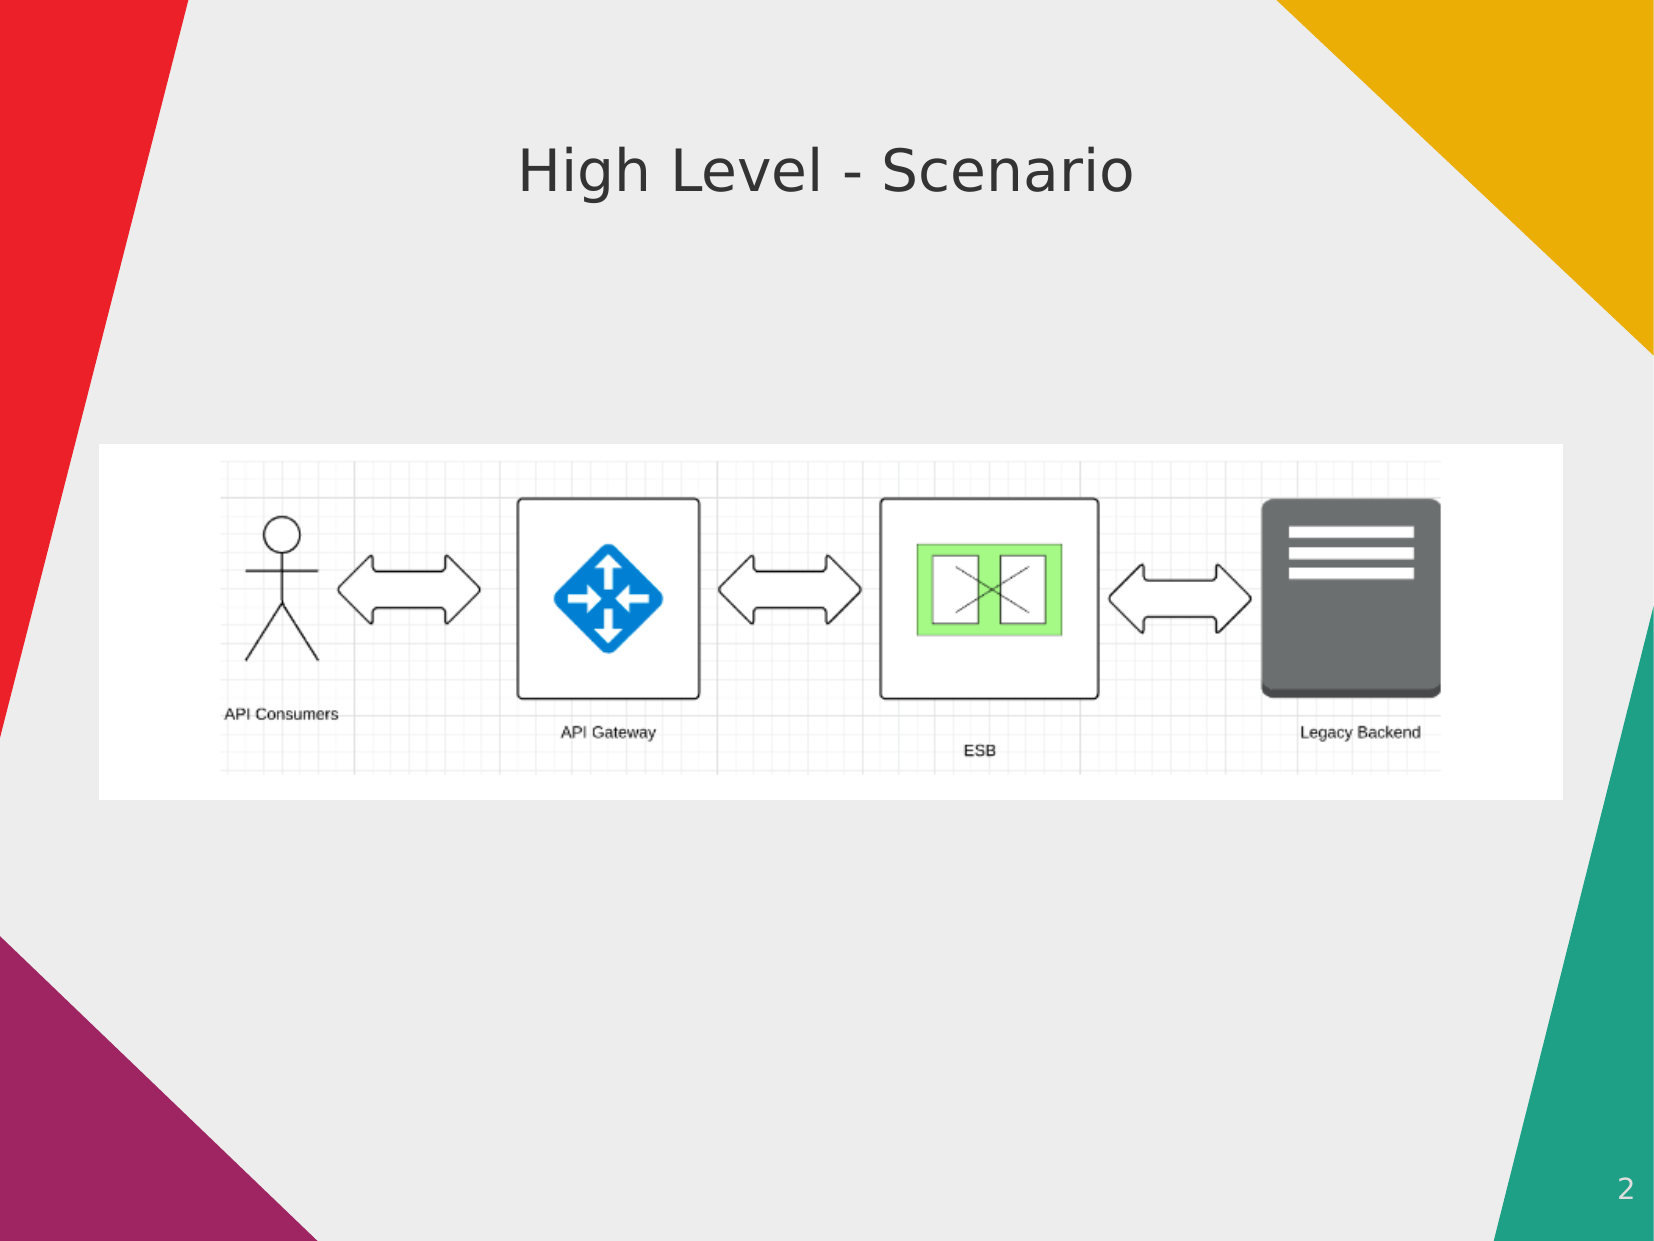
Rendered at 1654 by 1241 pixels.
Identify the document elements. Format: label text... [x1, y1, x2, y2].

title High Level - Scenario [114, 73, 1539, 271]
picture [99, 444, 1563, 800]
